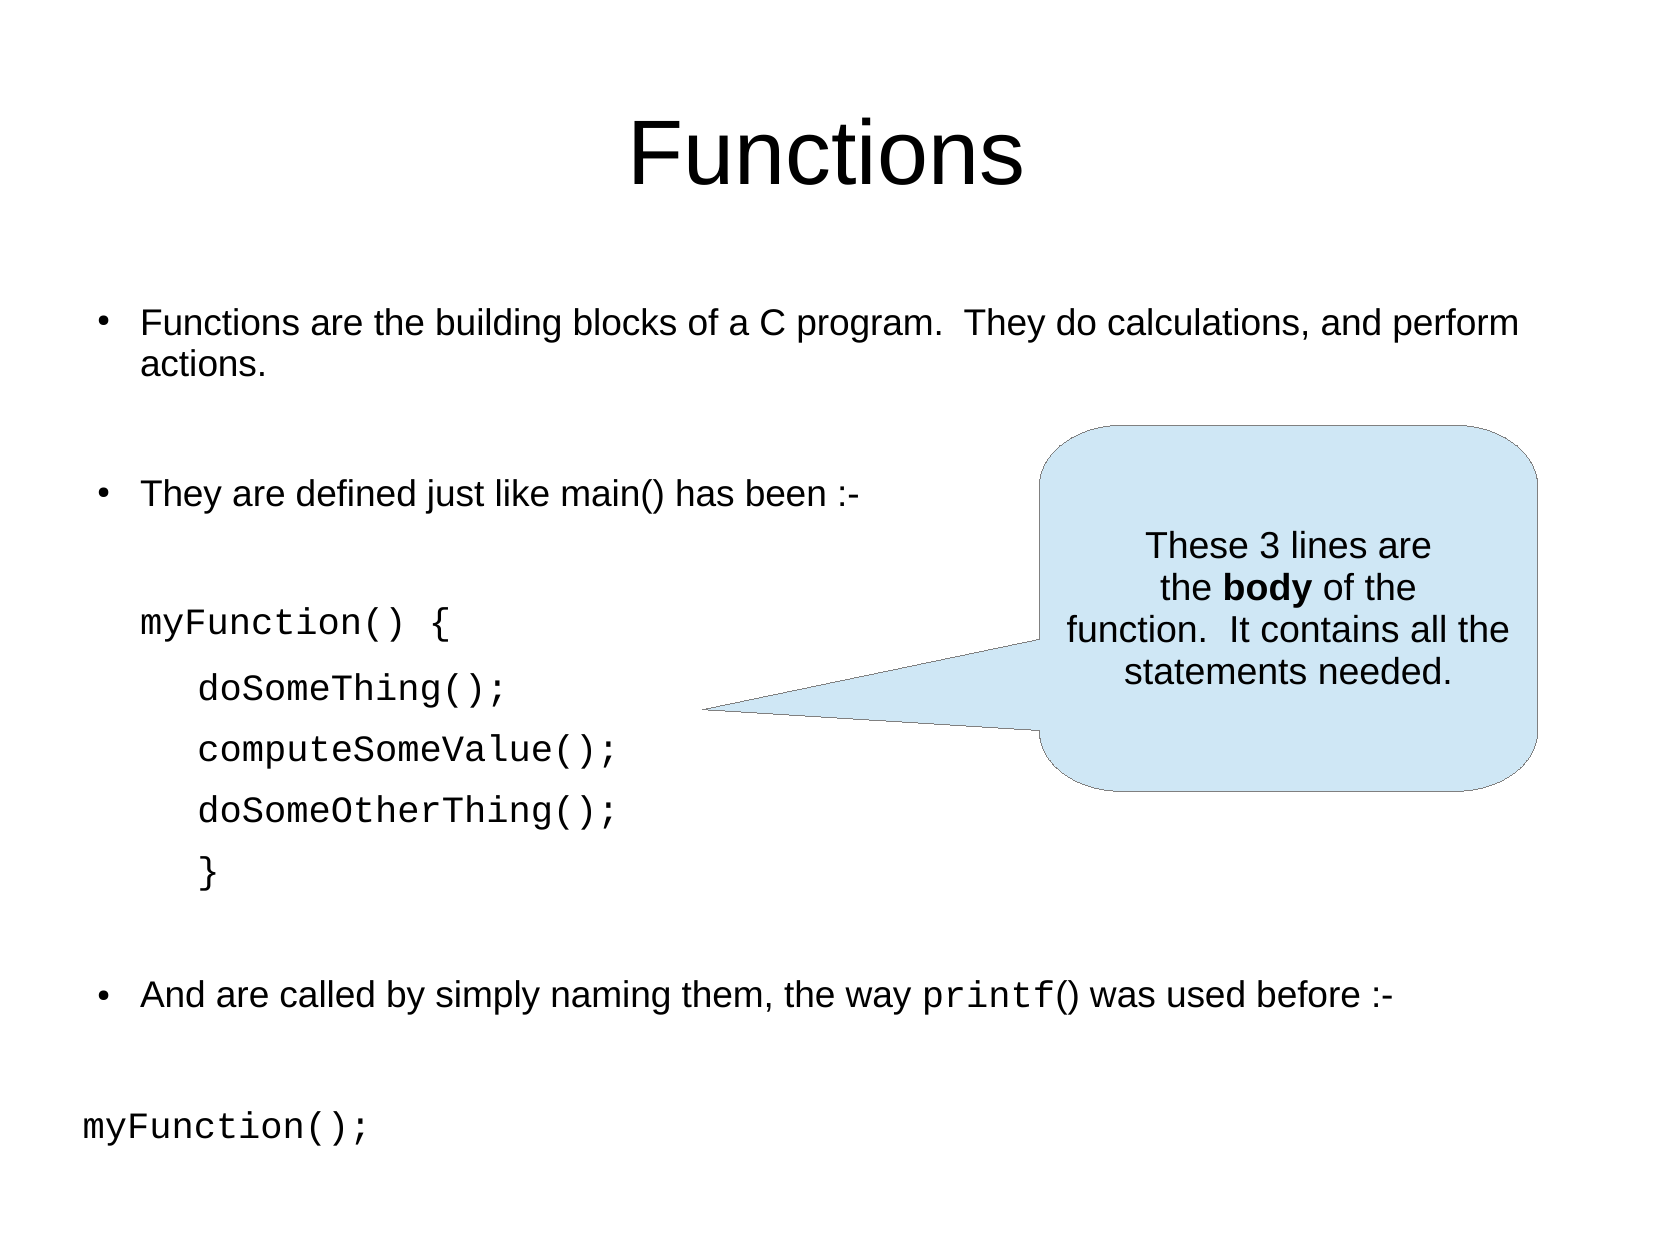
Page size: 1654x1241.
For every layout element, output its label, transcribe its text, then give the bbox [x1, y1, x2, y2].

list Functions are the building blocks of a C program. They do calculations, and perform actions. They are defined just like main() has been :- myFunction() { doSomeThing(); computeSomeValue(); doSomeOtherThing(); } And are called by simply naming them, the way printf() was used before :- myFunction(); [82, 236, 1538, 1158]
text_box These 3 lines are the body of the function. It contains all the statements needed. [702, 425, 1538, 792]
title Functions [82, 49, 1571, 257]
